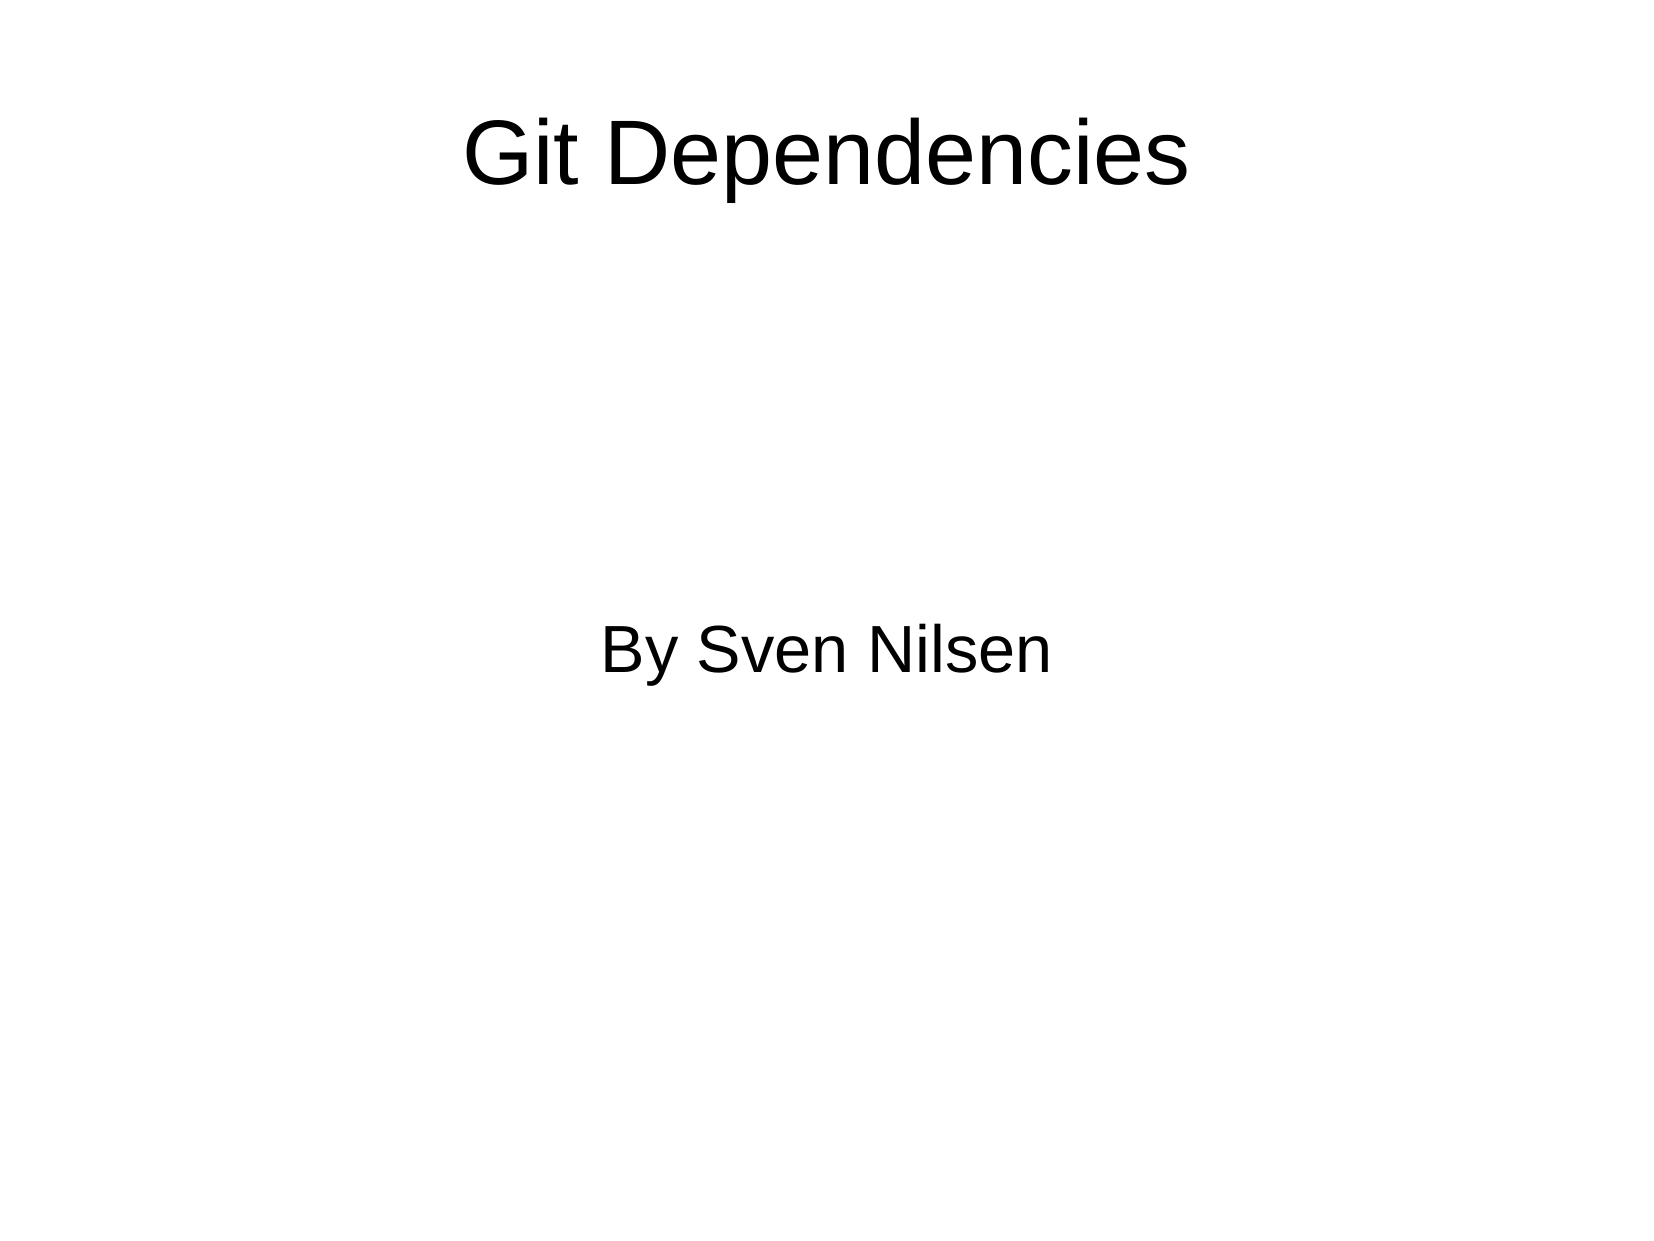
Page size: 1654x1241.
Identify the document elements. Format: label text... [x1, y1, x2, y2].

title Git Dependencies [82, 49, 1571, 257]
subtitle By Sven Nilsen [82, 290, 1571, 1010]
